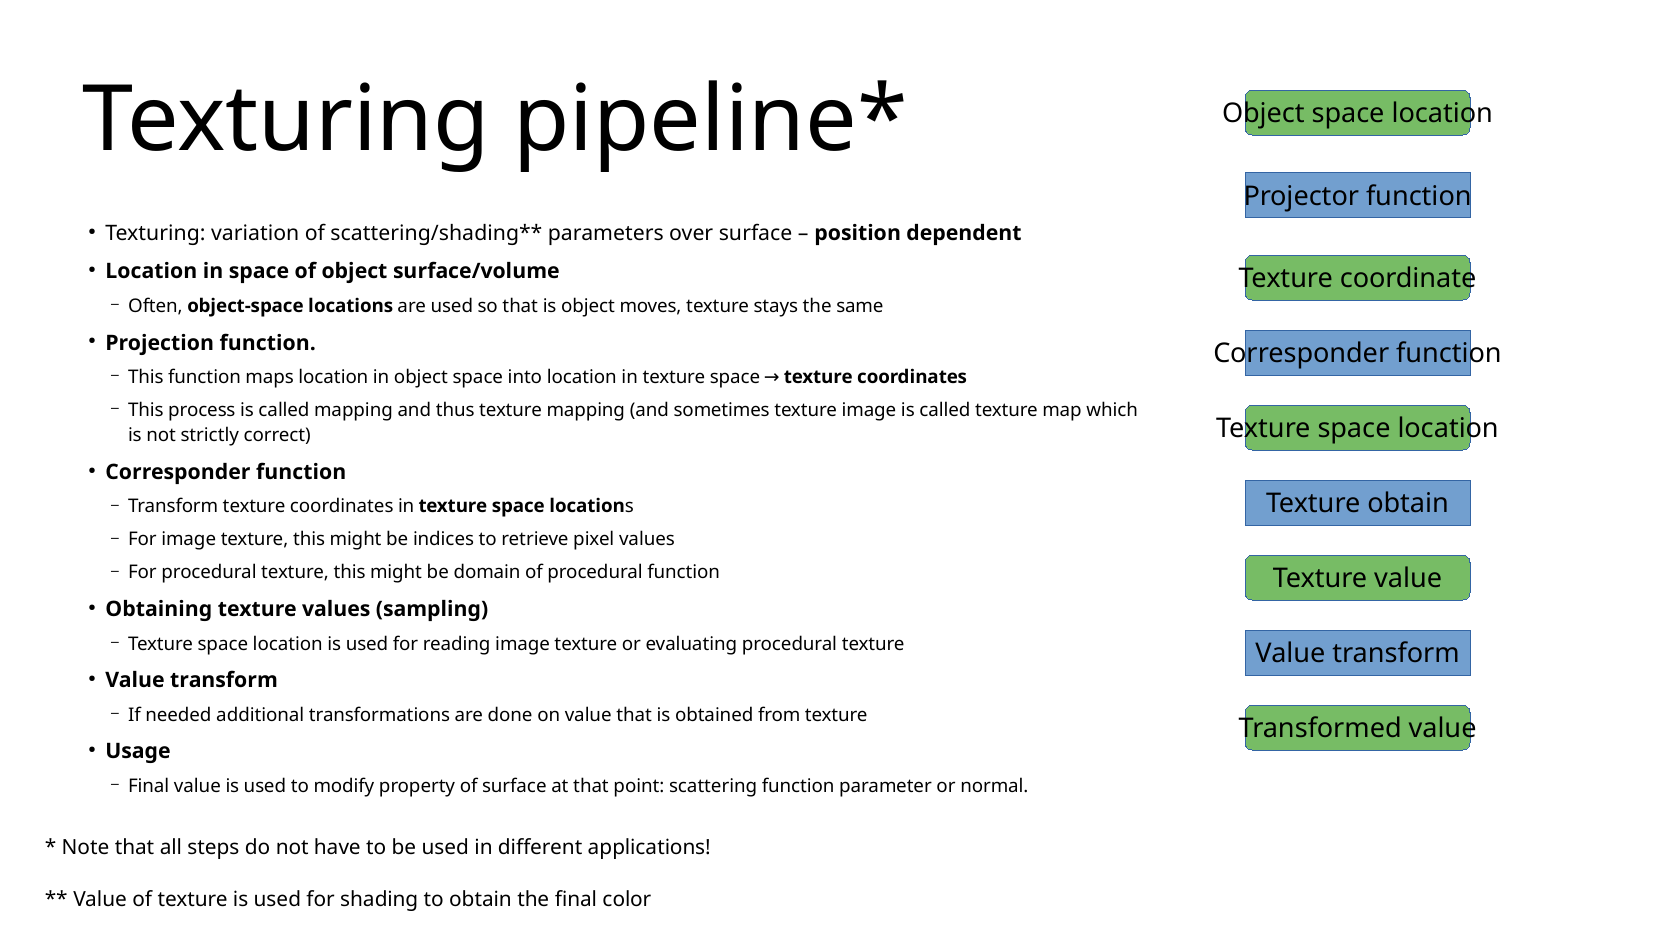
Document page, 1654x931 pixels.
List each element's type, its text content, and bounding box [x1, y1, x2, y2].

text_box Texture coordinate [1245, 255, 1471, 301]
text_box Texture obtain [1245, 480, 1471, 526]
text_box Object space location [1245, 90, 1471, 136]
text_box Corresponder function [1245, 330, 1471, 376]
text_box Value transform [1245, 630, 1471, 676]
list Texturing: variation of scattering/shading** parameters over surface – position dependent Location in space of object surface/volume Often, object-space locations are used so that is object moves, texture stays the same Projection function. This function maps location in object space into location in texture space → texture coordinates This process is called mapping and thus texture mapping (and sometimes texture image is called texture map which is not strictly correct) Corresponder function Transform texture coordinates in texture space locations For image texture, this might be indices to retrieve pixel values For procedural texture, this might be domain of procedural function Obtaining texture values (sampling) Texture space location is used for reading image texture or evaluating procedural texture Value transform If needed additional transformations are done on value that is obtained from texture Usage Final value is used to modify property of surface at that point: scattering function parameter or normal. [82, 217, 1141, 811]
text_box Projector function [1245, 172, 1471, 218]
text_box Texture space location [1245, 405, 1471, 451]
text_box Texture value [1245, 555, 1471, 601]
text_box * Note that all steps do not have to be used in different applications! ** Value of texture is used for shading to obtain the final color [30, 825, 1636, 915]
text_box Transformed value [1245, 705, 1471, 751]
title Texturing pipeline* [82, 37, 1571, 193]
